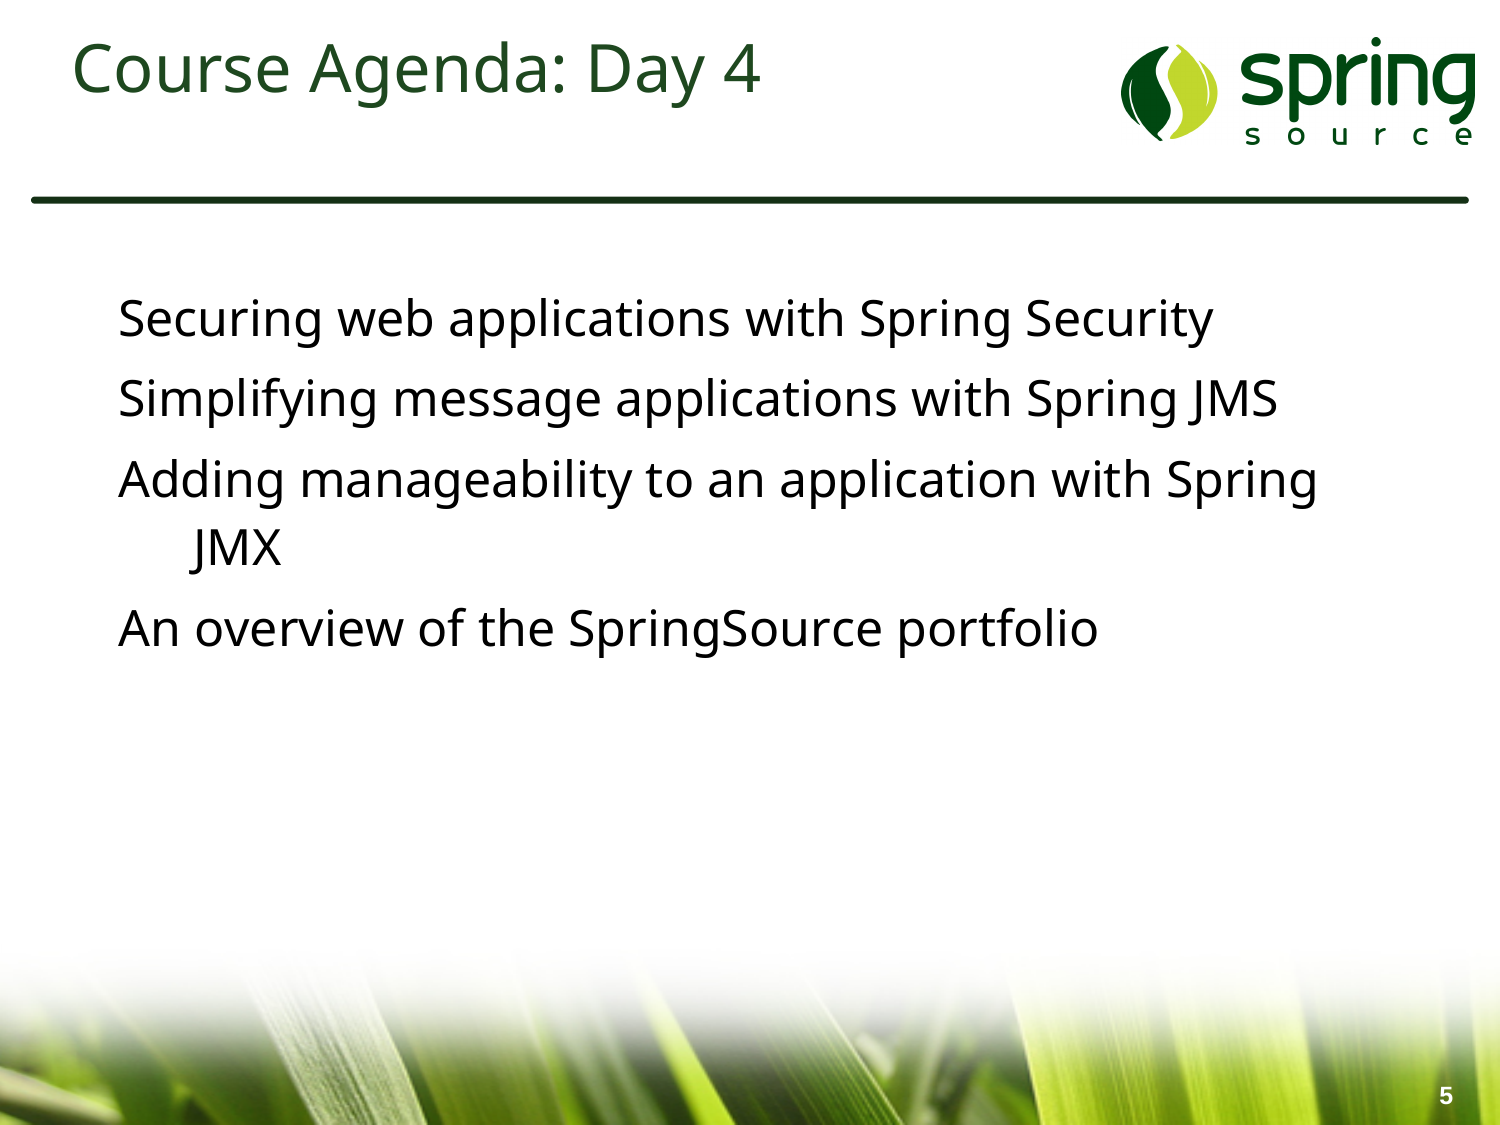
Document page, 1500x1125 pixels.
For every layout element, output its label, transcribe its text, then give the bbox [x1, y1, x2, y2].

picture [1121, 37, 1475, 145]
list Securing web applications with Spring Security Simplifying message applications with Spring JMS Adding manageability to an application with Spring JMX An overview of the SpringSource portfolio [103, 275, 1394, 938]
picture [0, 944, 1500, 1125]
title Course Agenda: Day 4 [56, 13, 1089, 176]
